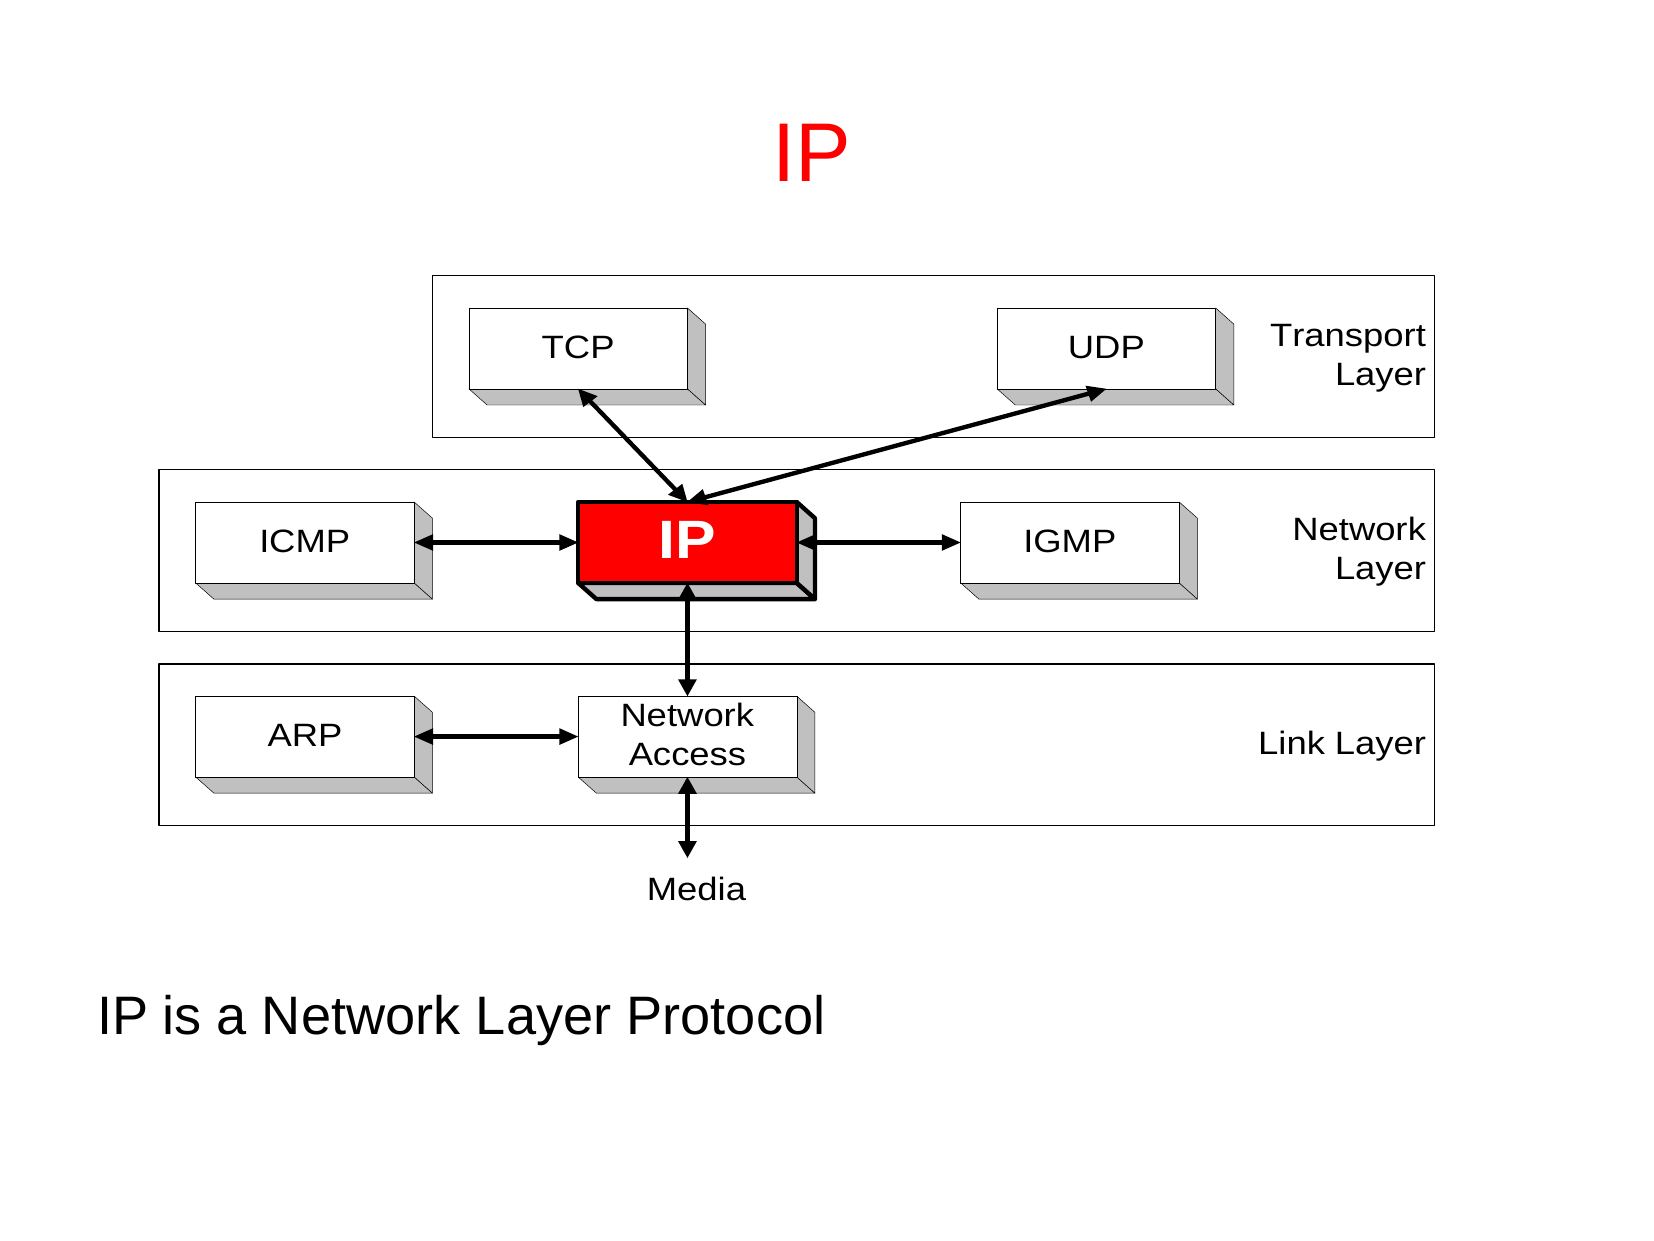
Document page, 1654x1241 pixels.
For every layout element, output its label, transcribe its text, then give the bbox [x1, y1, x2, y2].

title IP [0, 49, 1654, 257]
chart [135, 252, 1495, 928]
text_box IP is a Network Layer Protocol [97, 985, 1575, 1061]
